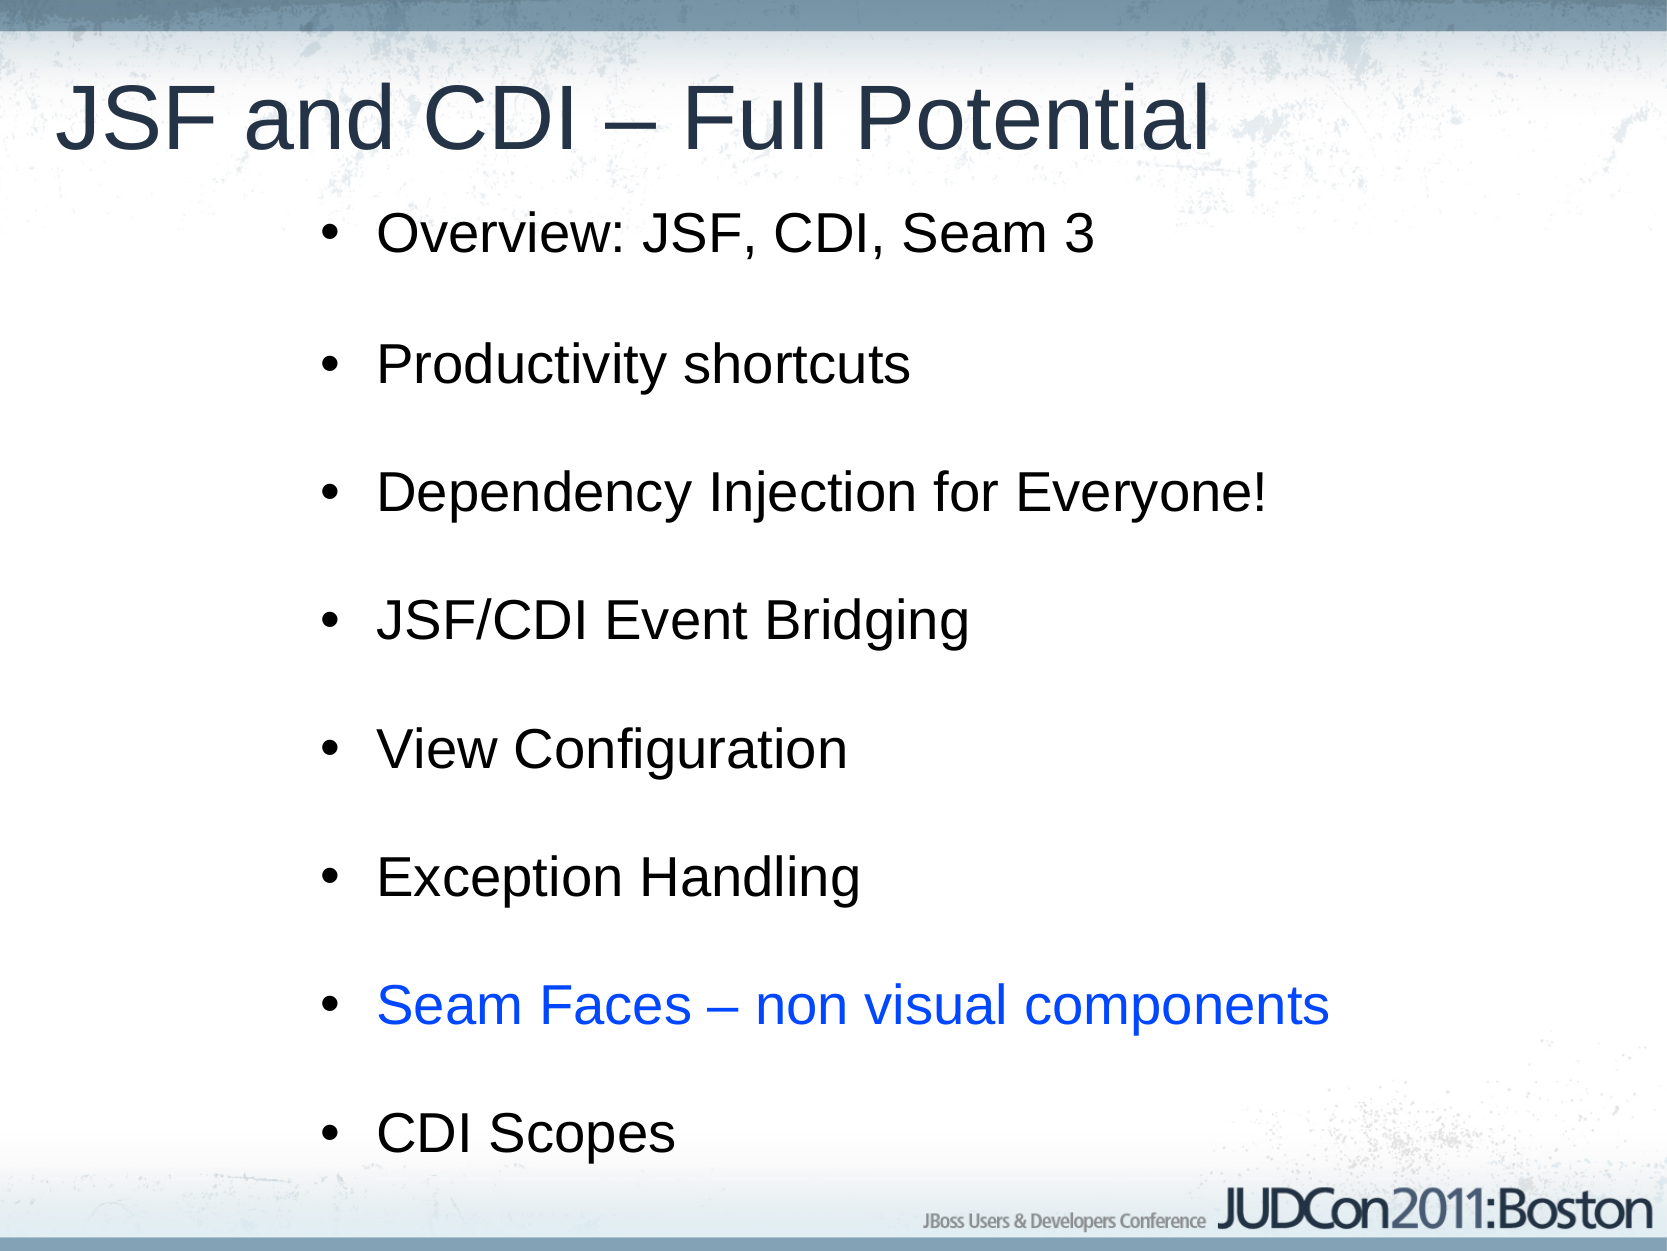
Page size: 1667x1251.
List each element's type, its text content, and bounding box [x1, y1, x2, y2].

title JSF and CDI – Full Potential [40, 50, 1627, 216]
list Overview: JSF, CDI, Seam 3 Productivity shortcuts Dependency Injection for Everyone! JSF/CDI Event Bridging View Configuration Exception Handling Seam Faces – non visual components CDI Scopes [301, 200, 1366, 1163]
picture [0, 0, 1667, 1251]
